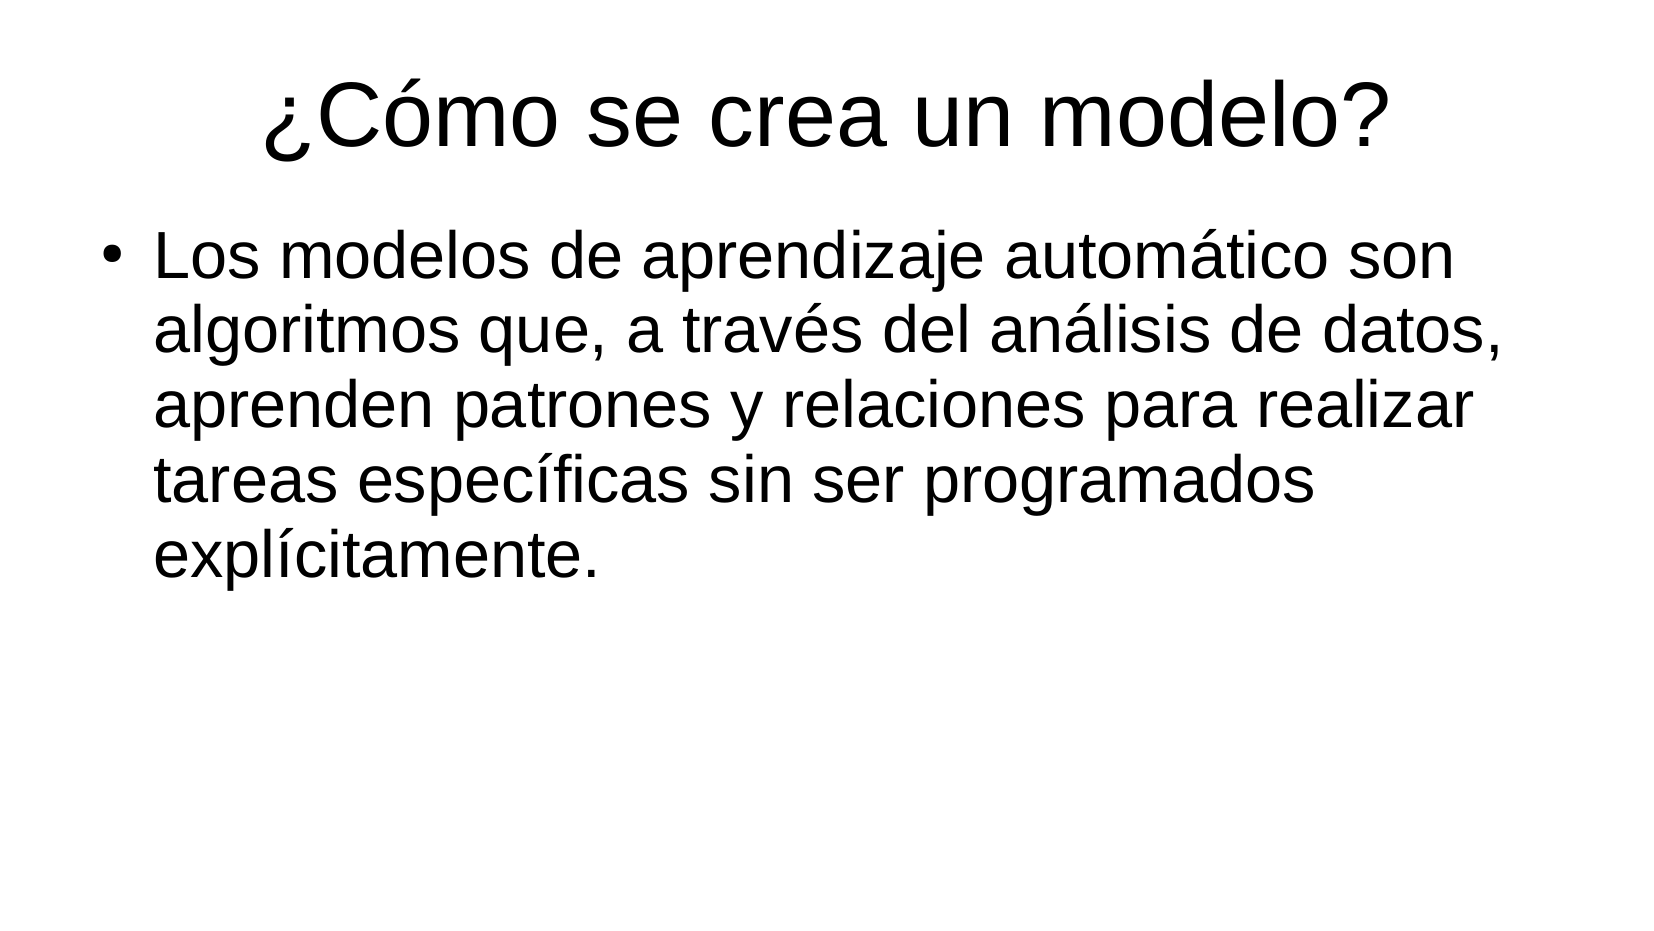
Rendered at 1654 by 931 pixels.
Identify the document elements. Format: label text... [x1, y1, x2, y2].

list Los modelos de aprendizaje automático son algoritmos que, a través del análisis de datos, aprenden patrones y relaciones para realizar tareas específicas sin ser programados explícitamente. [82, 217, 1571, 758]
title ¿Cómo se crea un modelo? [82, 37, 1571, 193]
